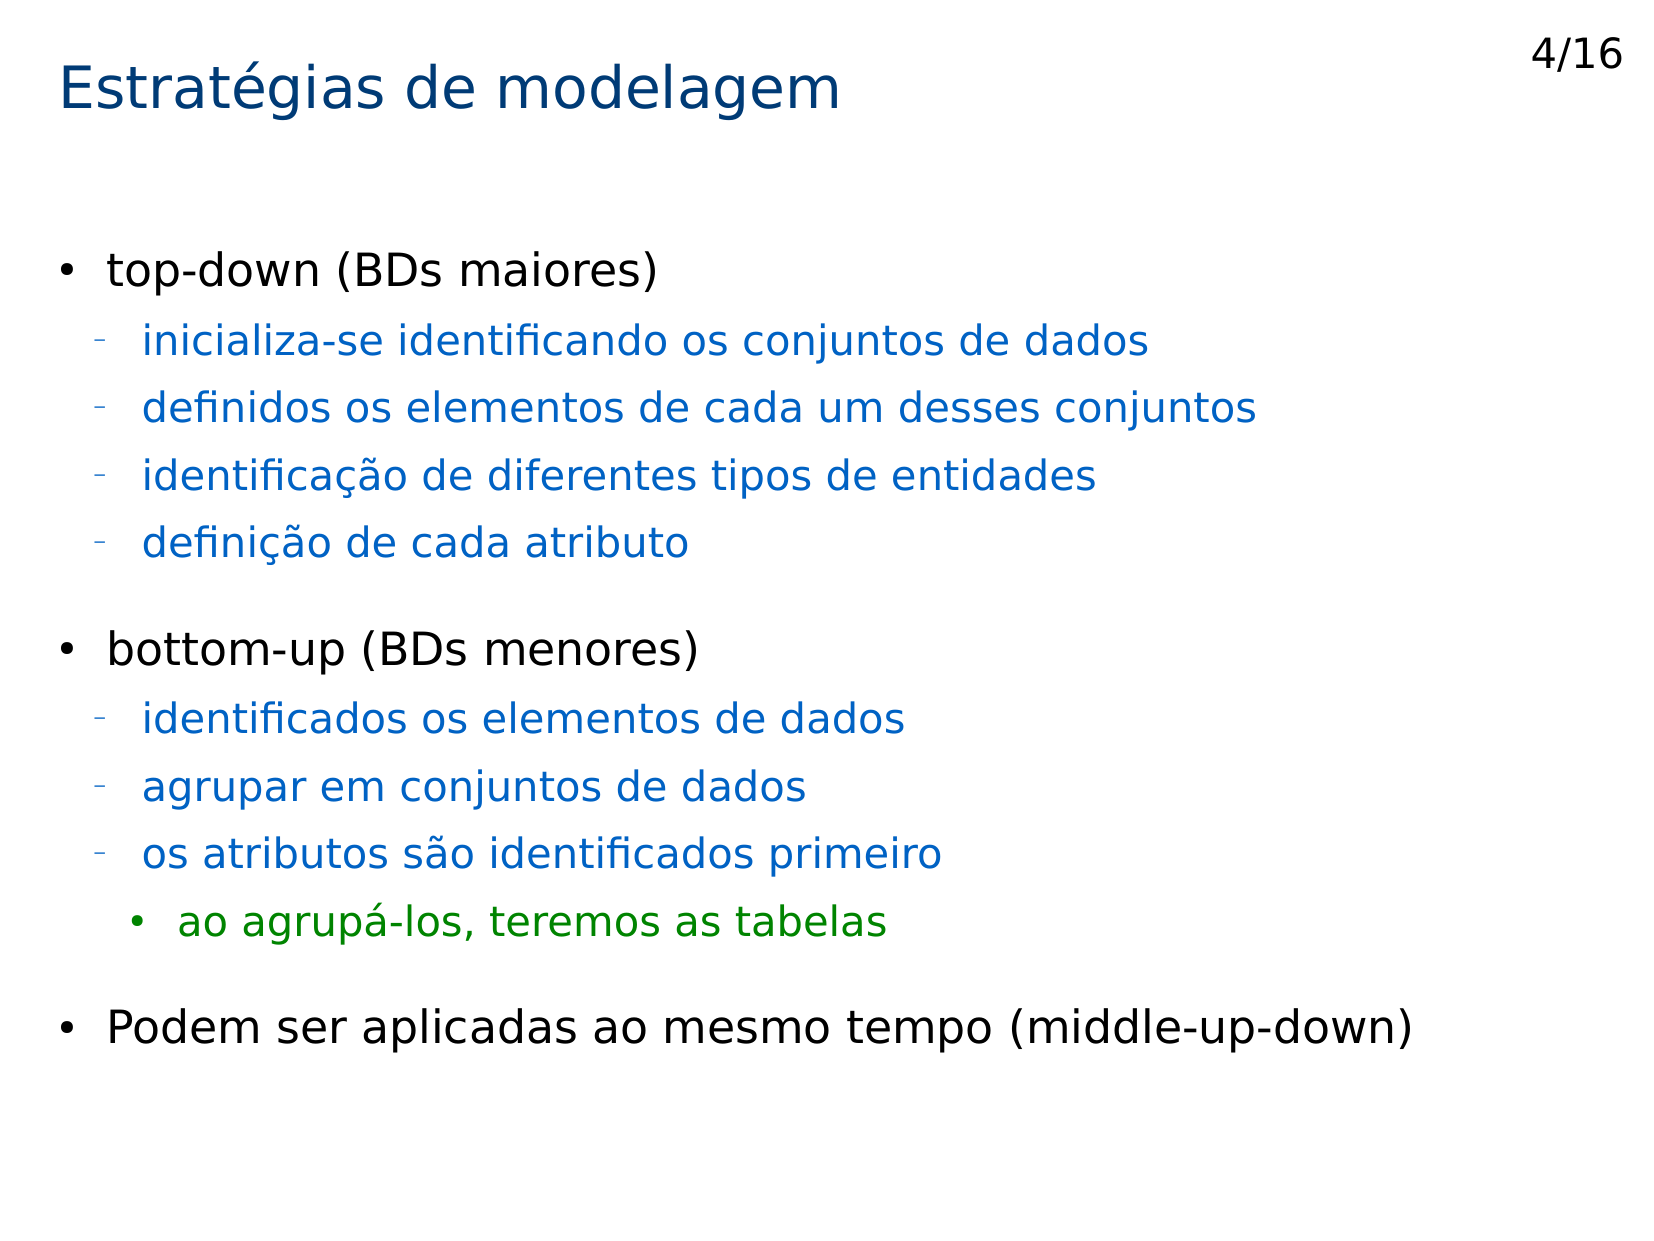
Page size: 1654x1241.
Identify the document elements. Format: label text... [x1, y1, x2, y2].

title Estratégias de modelagem [59, 29, 1506, 148]
list top-down (BDs maiores) inicializa-se identificando os conjuntos de dados definidos os elementos de cada um desses conjuntos identificação de diferentes tipos de entidades definição de cada atributo bottom-up (BDs menores) identificados os elementos de dados agrupar em conjuntos de dados os atributos são identificados primeiro ao agrupá-los, teremos as tabelas Podem ser aplicadas ao mesmo tempo (middle-up-down) [59, 236, 1595, 1211]
